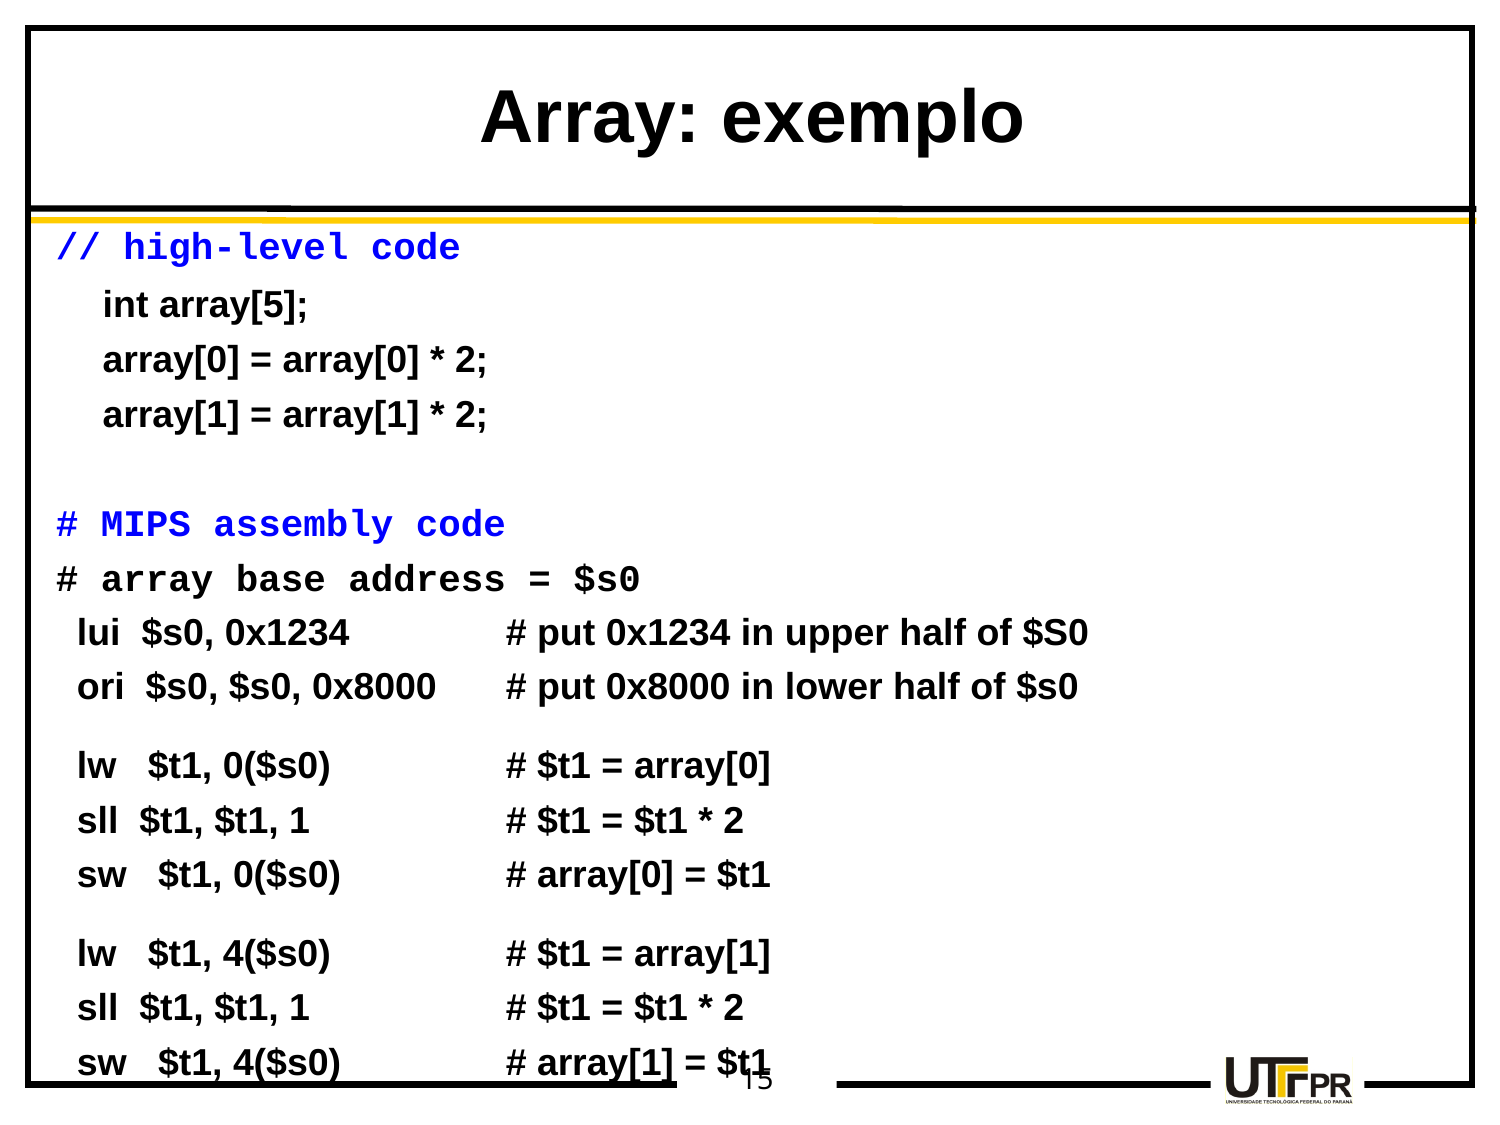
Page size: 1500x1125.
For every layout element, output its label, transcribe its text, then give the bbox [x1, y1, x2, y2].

title Array: exemplo [29, 29, 1477, 207]
list // high-level code int array[5]; array[0] = array[0] * 2; array[1] = array[1] * 2; # MIPS assembly code # array base address = $s0 lui $s0, 0x1234 # put 0x1234 in upper half of $S0 ori $s0, $s0, 0x8000 # put 0x8000 in lower half of $s0 lw $t1, 0($s0) # $t1 = array[0] sll $t1, $t1, 1 # $t1 = $t1 * 2 sw $t1, 0($s0) # array[0] = $t1 lw $t1, 4($s0) # $t1 = array[1] sll $t1, $t1, 1 # $t1 = $t1 * 2 sw $t1, 4($s0) # array[1] = $t1 [41, 219, 1447, 1125]
